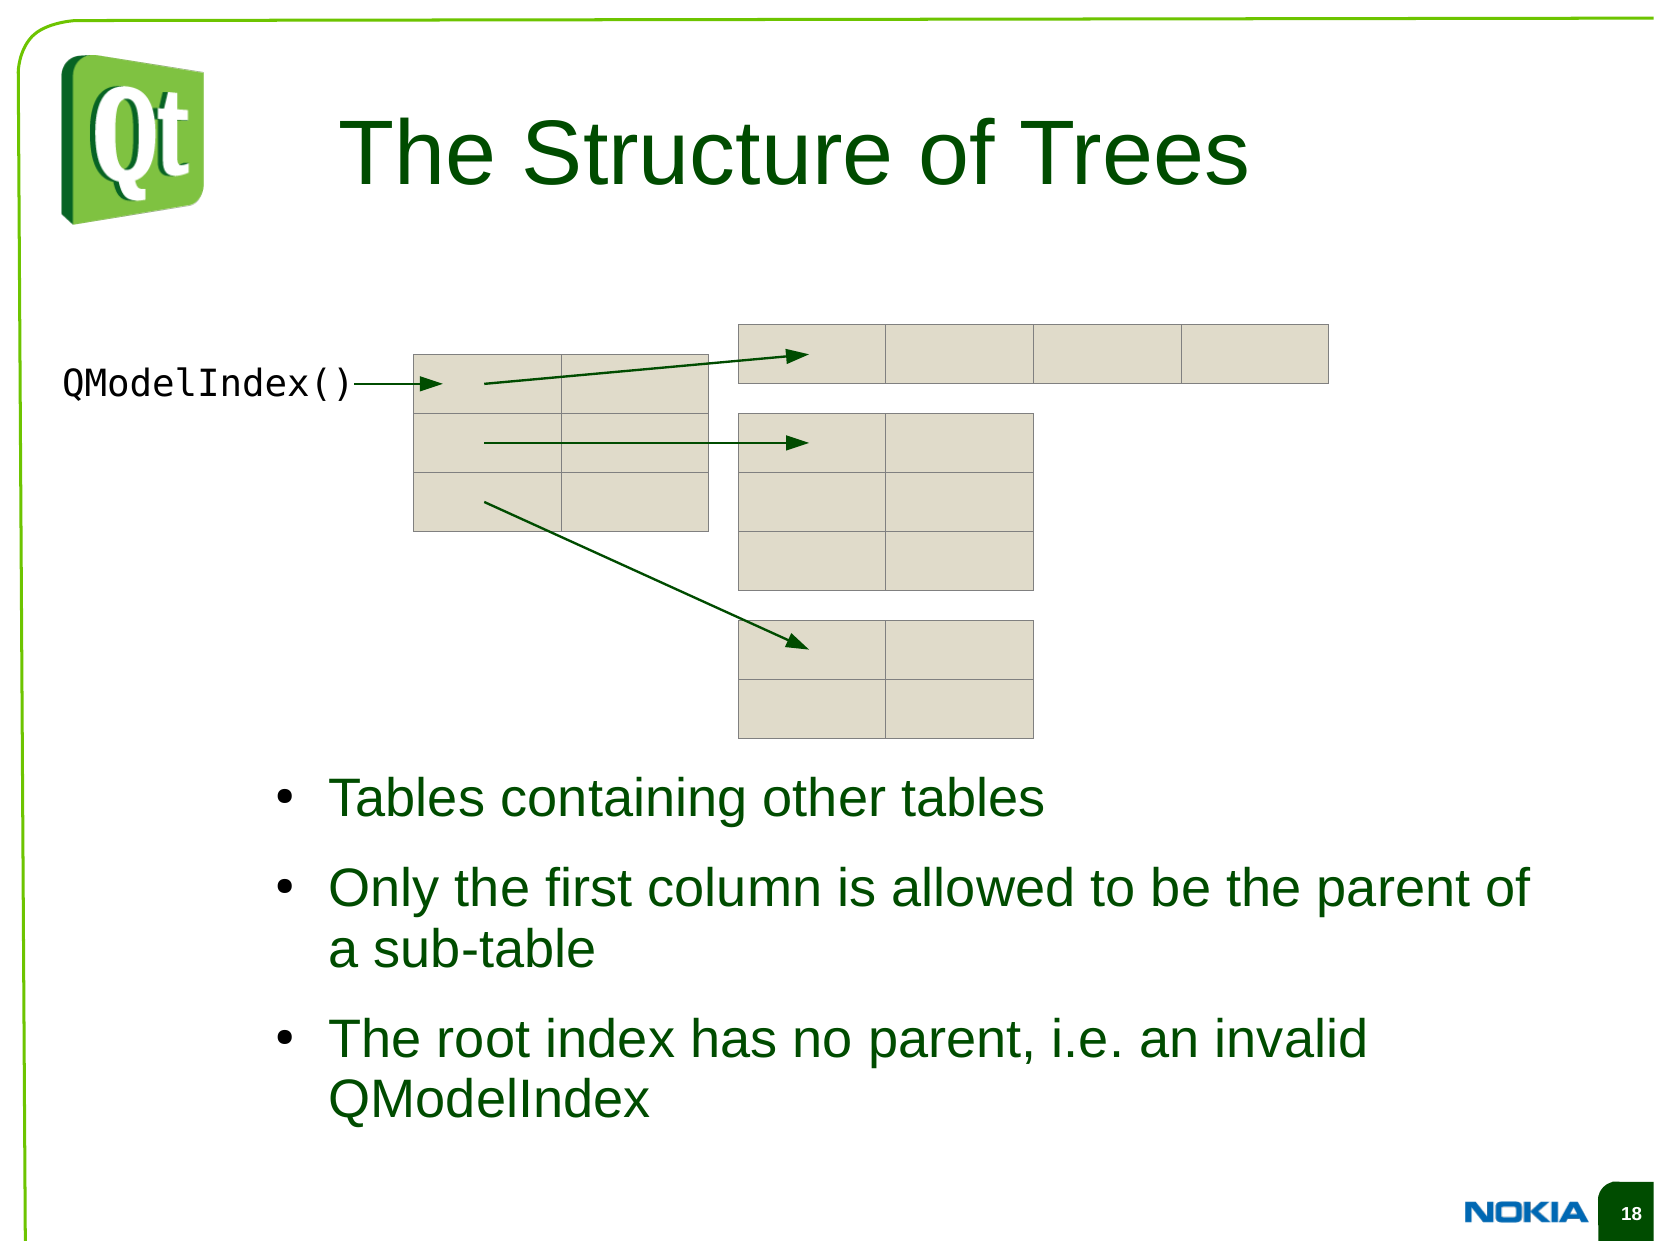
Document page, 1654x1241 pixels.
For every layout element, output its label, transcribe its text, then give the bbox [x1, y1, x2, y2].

list Tables containing other tables Only the first column is allowed to be the parent of a sub-table The root index has no parent, i.e. an invalid QModelIndex [257, 767, 1577, 1141]
picture [1465, 1201, 1589, 1223]
text_box QModelIndex() [47, 354, 370, 413]
picture [61, 55, 204, 225]
text_box [413, 354, 709, 532]
text_box [738, 324, 1329, 384]
title The Structure of Trees [257, 56, 1333, 250]
text_box [738, 413, 1034, 591]
text_box [738, 620, 1034, 739]
